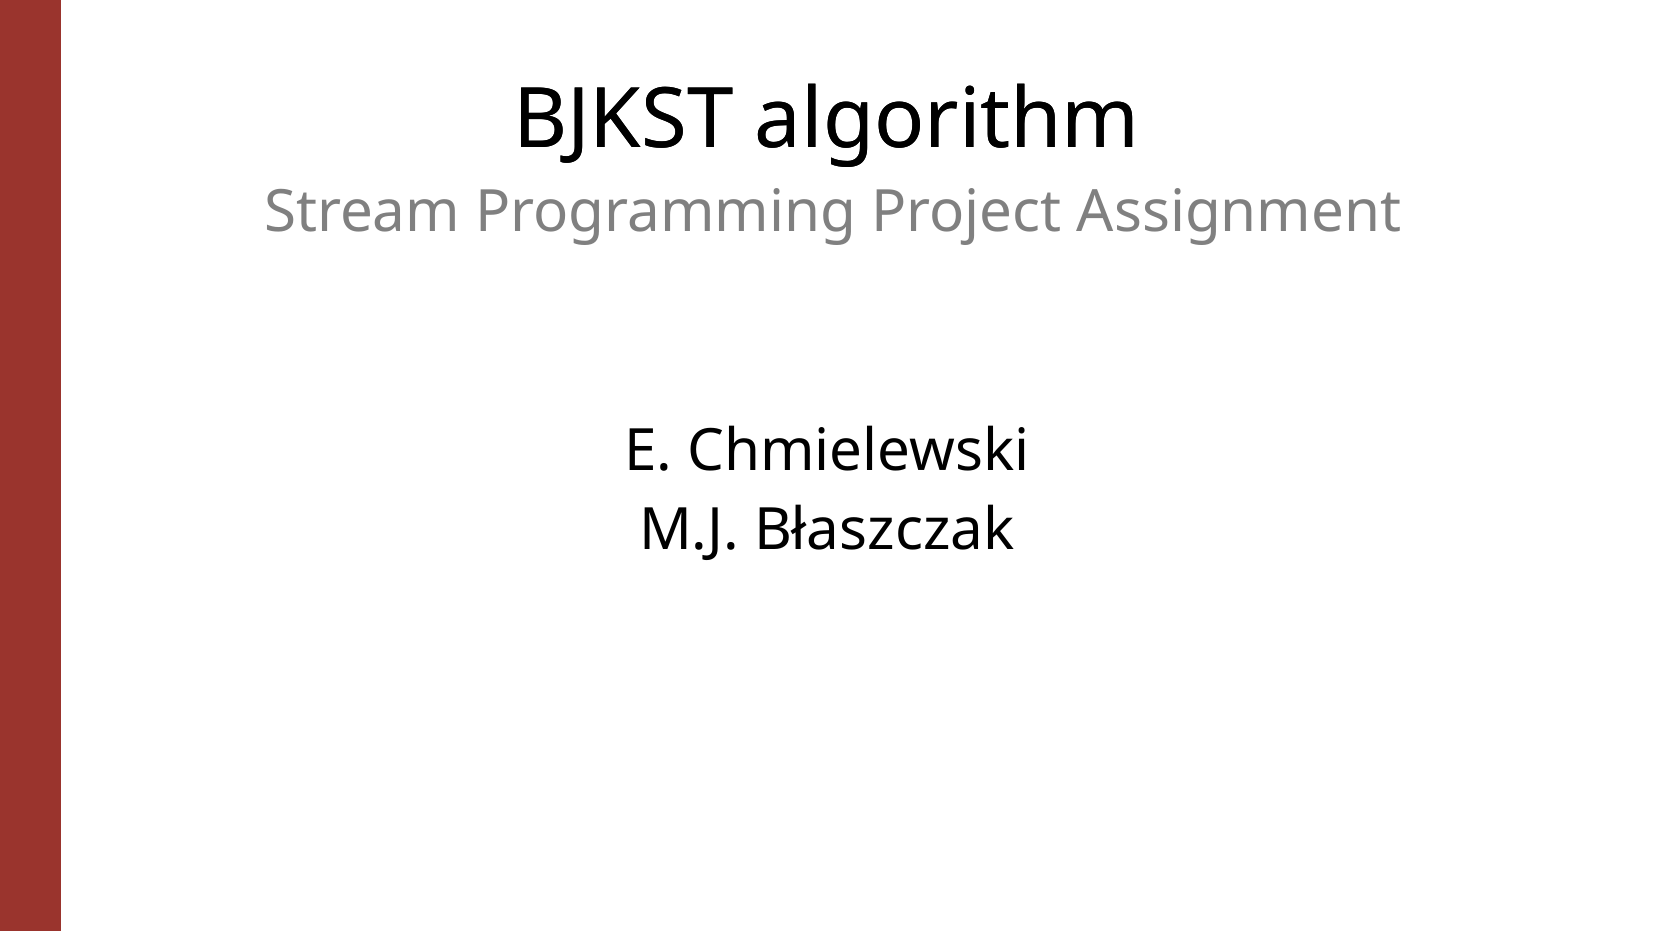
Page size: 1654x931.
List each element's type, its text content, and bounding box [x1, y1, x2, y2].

title Stream Programming Project Assignment [88, 130, 1577, 287]
subtitle E. Chmielewski M.J. Błaszczak [82, 217, 1571, 758]
title BJKST algorithm [82, 37, 1571, 193]
text_box [0, 0, 61, 931]
